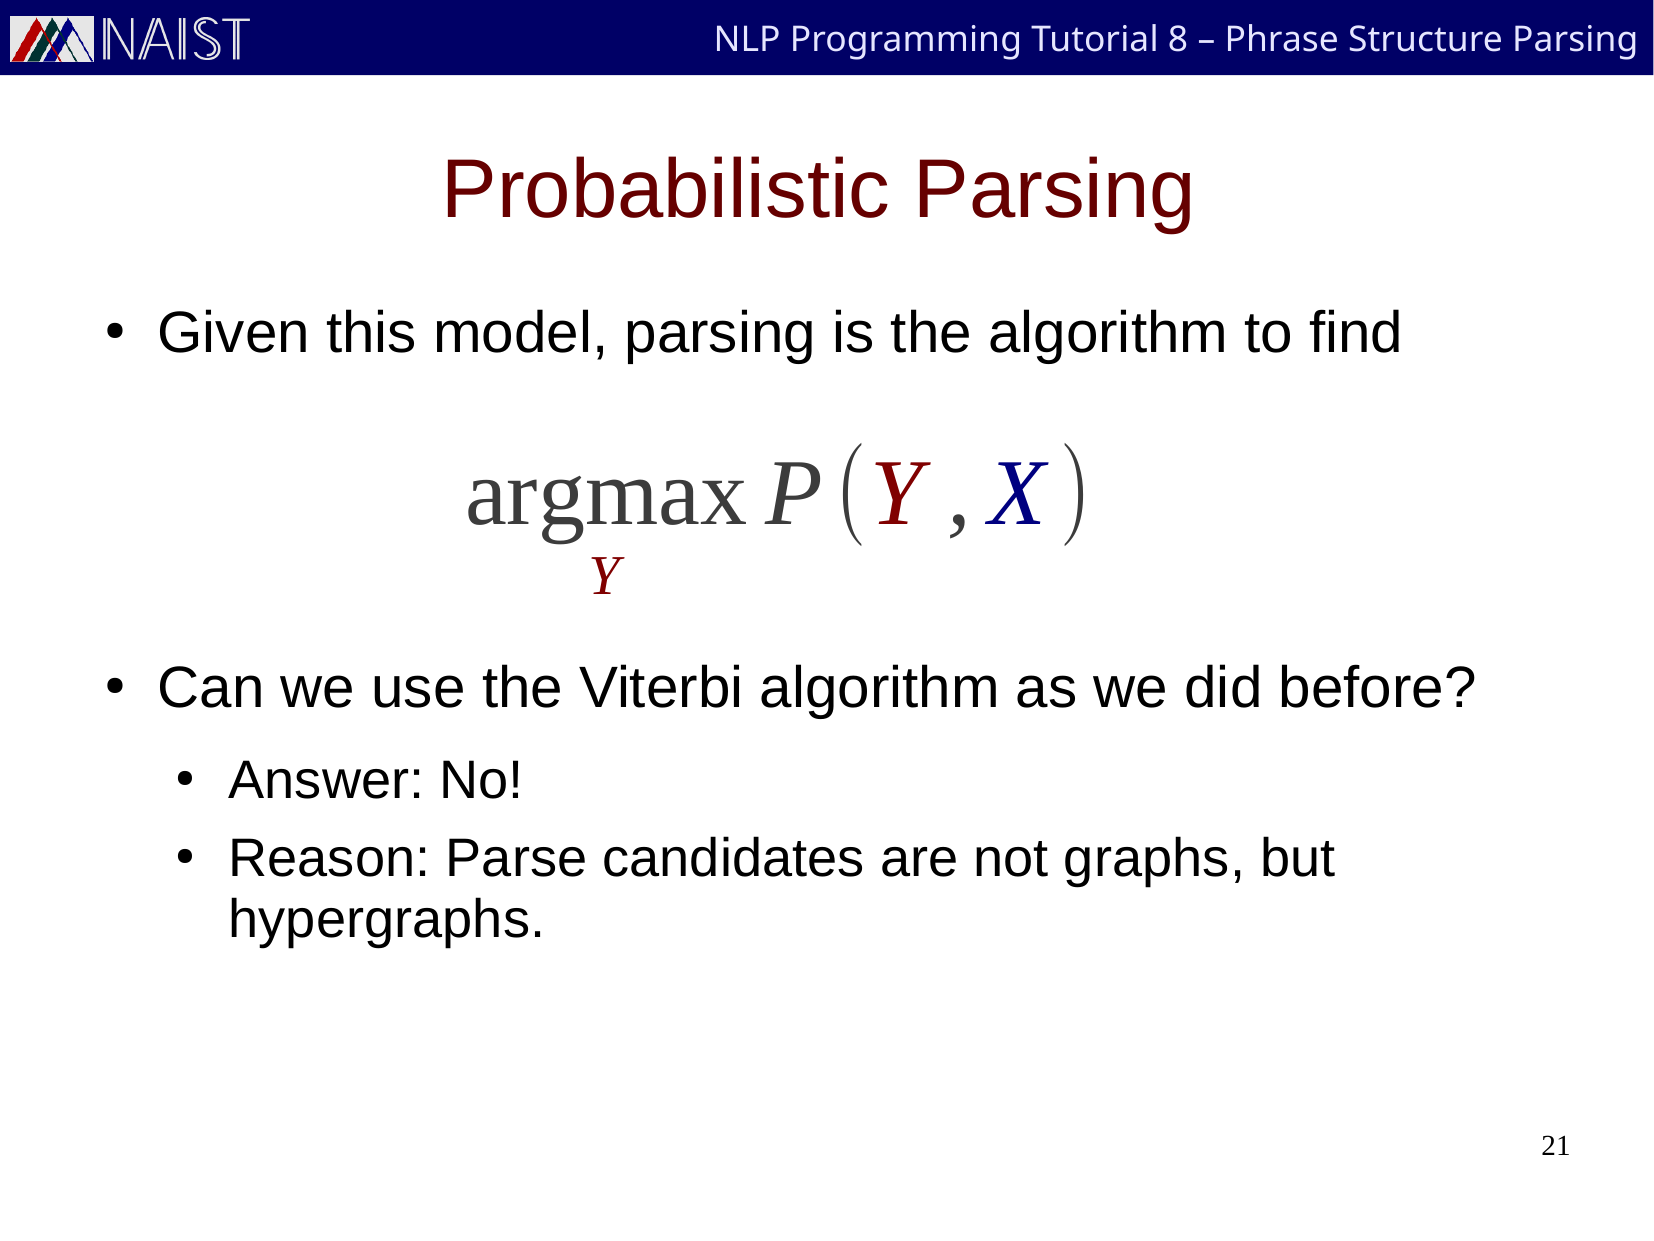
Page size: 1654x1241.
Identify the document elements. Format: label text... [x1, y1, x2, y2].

picture [10, 16, 94, 62]
title Probabilistic Parsing [75, 92, 1564, 285]
chart [441, 436, 1112, 606]
picture [102, 17, 251, 60]
list Given this model, parsing is the algorithm to find Can we use the Viterbi algorithm as we did before? Answer: No! Reason: Parse candidates are not graphs, but hypergraphs. [86, 300, 1576, 1119]
